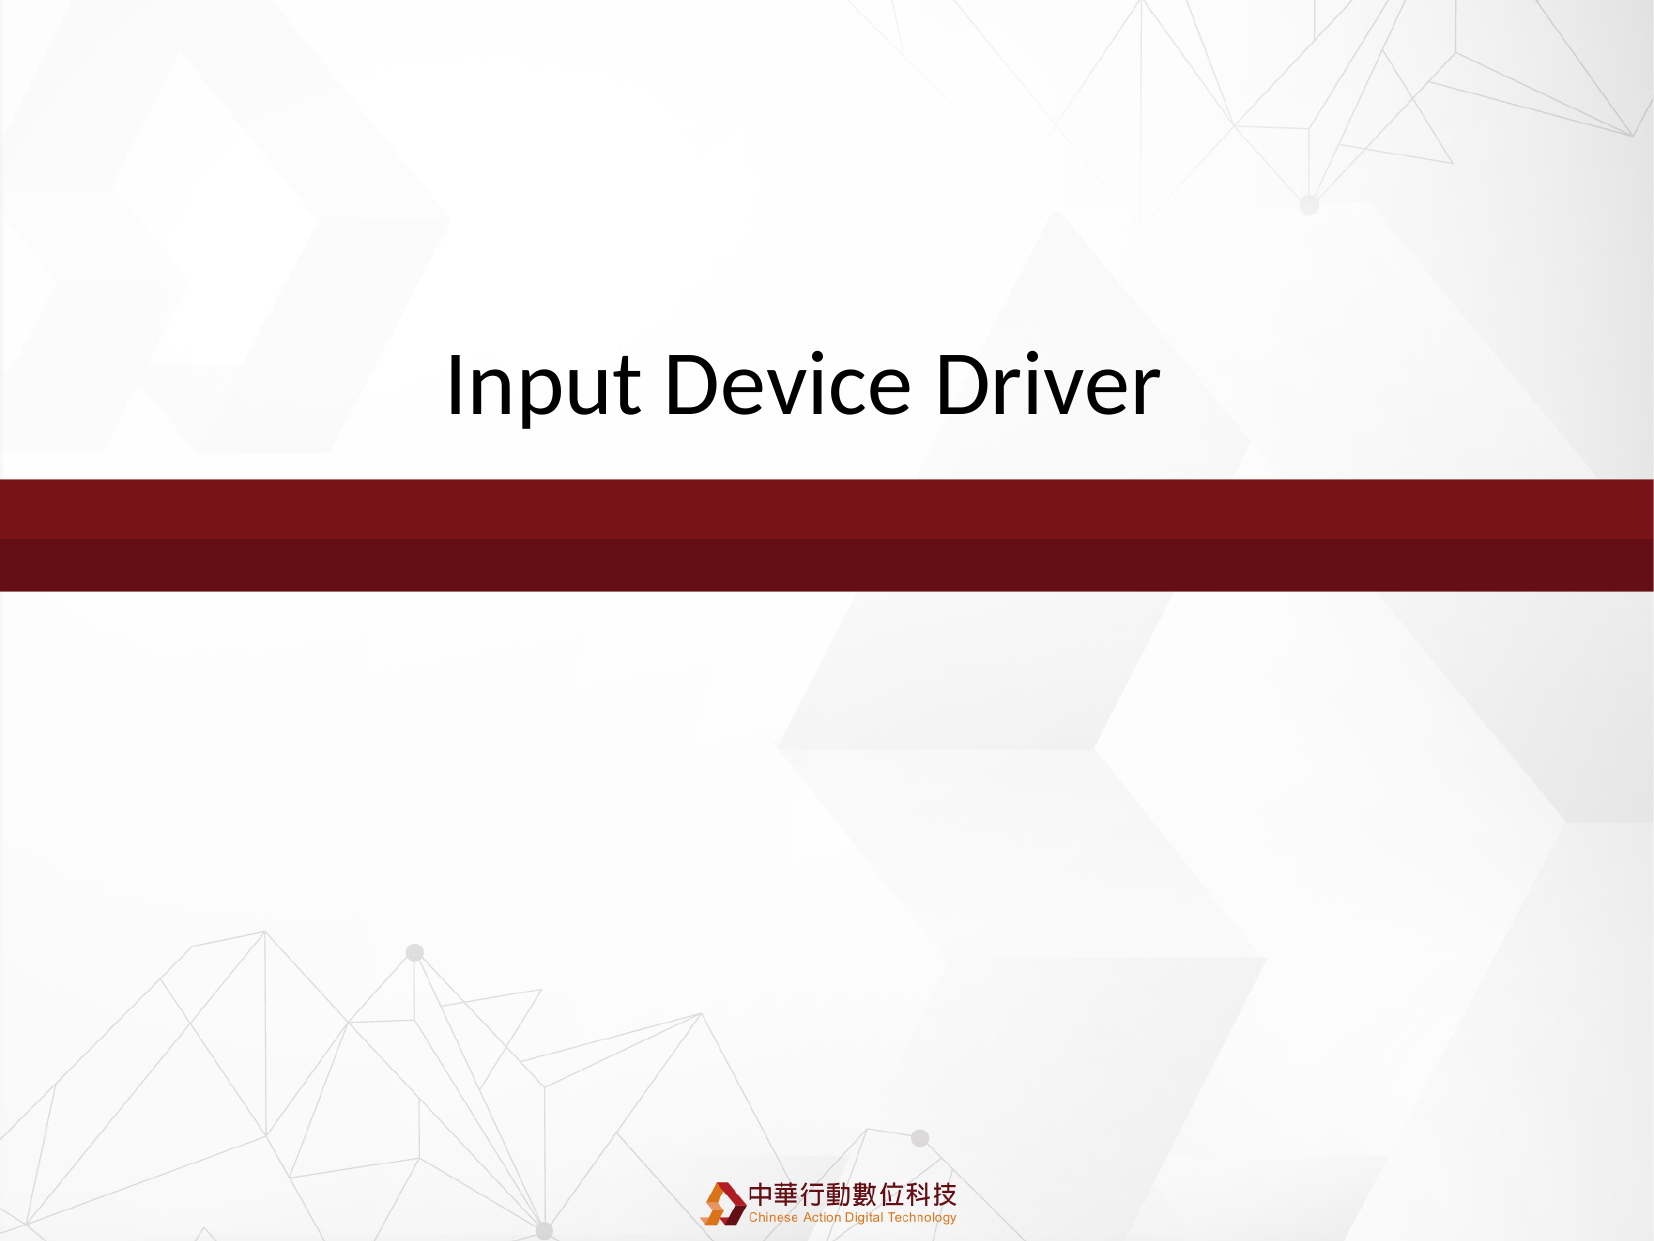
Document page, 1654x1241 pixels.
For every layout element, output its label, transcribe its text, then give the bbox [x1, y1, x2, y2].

title Input Device Driver [60, 287, 1549, 496]
picture [0, 0, 1654, 1241]
